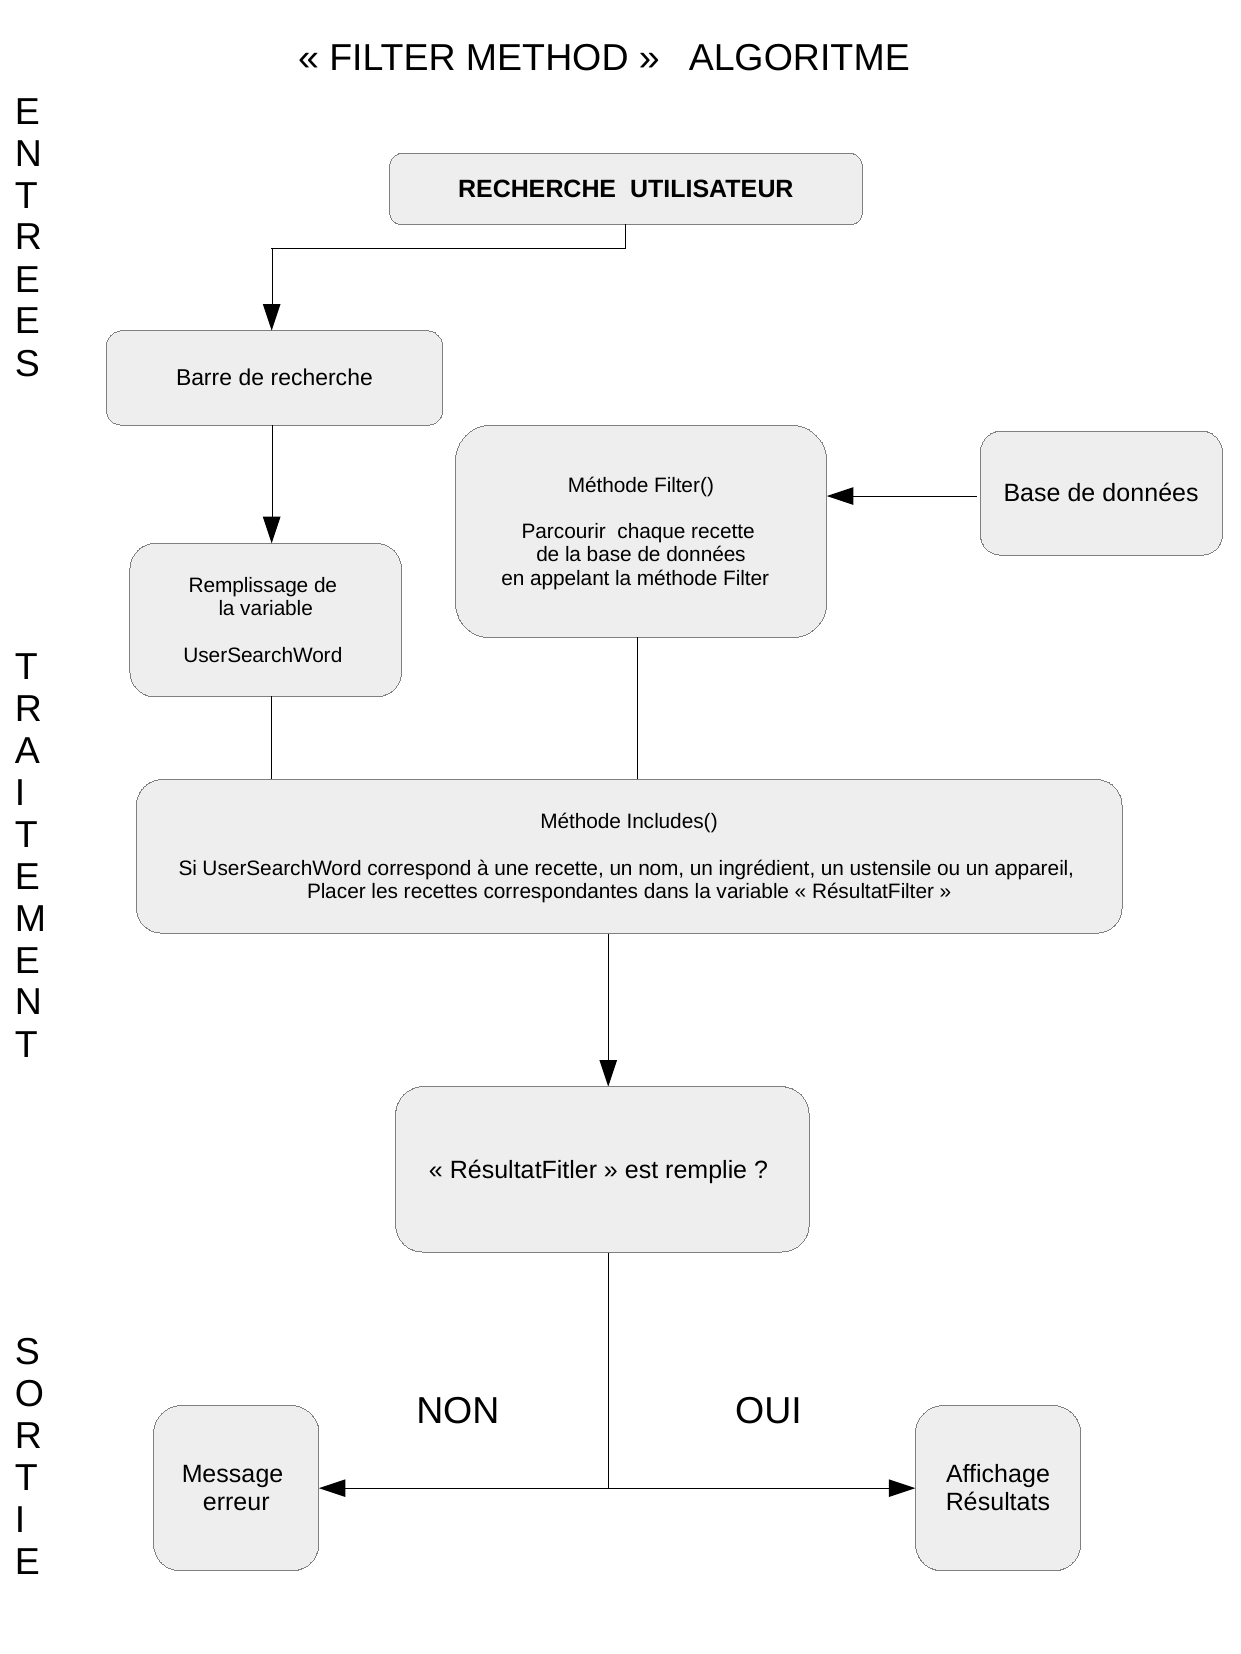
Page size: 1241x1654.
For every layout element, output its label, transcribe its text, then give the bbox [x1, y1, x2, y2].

text_box Message erreur [153, 1405, 319, 1571]
text_box Barre de recherche [106, 330, 443, 426]
text_box Remplissage de la variable UserSearchWord [129, 543, 402, 697]
text_box OUI [720, 1381, 834, 1451]
text_box « RésultatFitler » est remplie ? [395, 1086, 810, 1253]
text_box TRAITEMENT [0, 637, 60, 1074]
text_box NON [401, 1381, 515, 1451]
text_box SORTIE [0, 1322, 60, 1590]
text_box Base de données [980, 431, 1223, 556]
text_box Méthode Includes() Si UserSearchWord correspond à une recette, un nom, un ingrédient, un ustensile ou un appareil, Placer les recettes correspondantes dans la variable « RésultatFilter » [136, 779, 1123, 934]
text_box ENTREES [0, 82, 60, 392]
text_box RECHERCHE UTILISATEUR [389, 153, 863, 225]
text_box Affichage Résultats [915, 1405, 1081, 1571]
text_box « FILTER METHOD » ALGORITME [283, 29, 934, 87]
text_box Méthode Filter() Parcourir chaque recette de la base de données en appelant la méthode Filter [455, 425, 827, 638]
